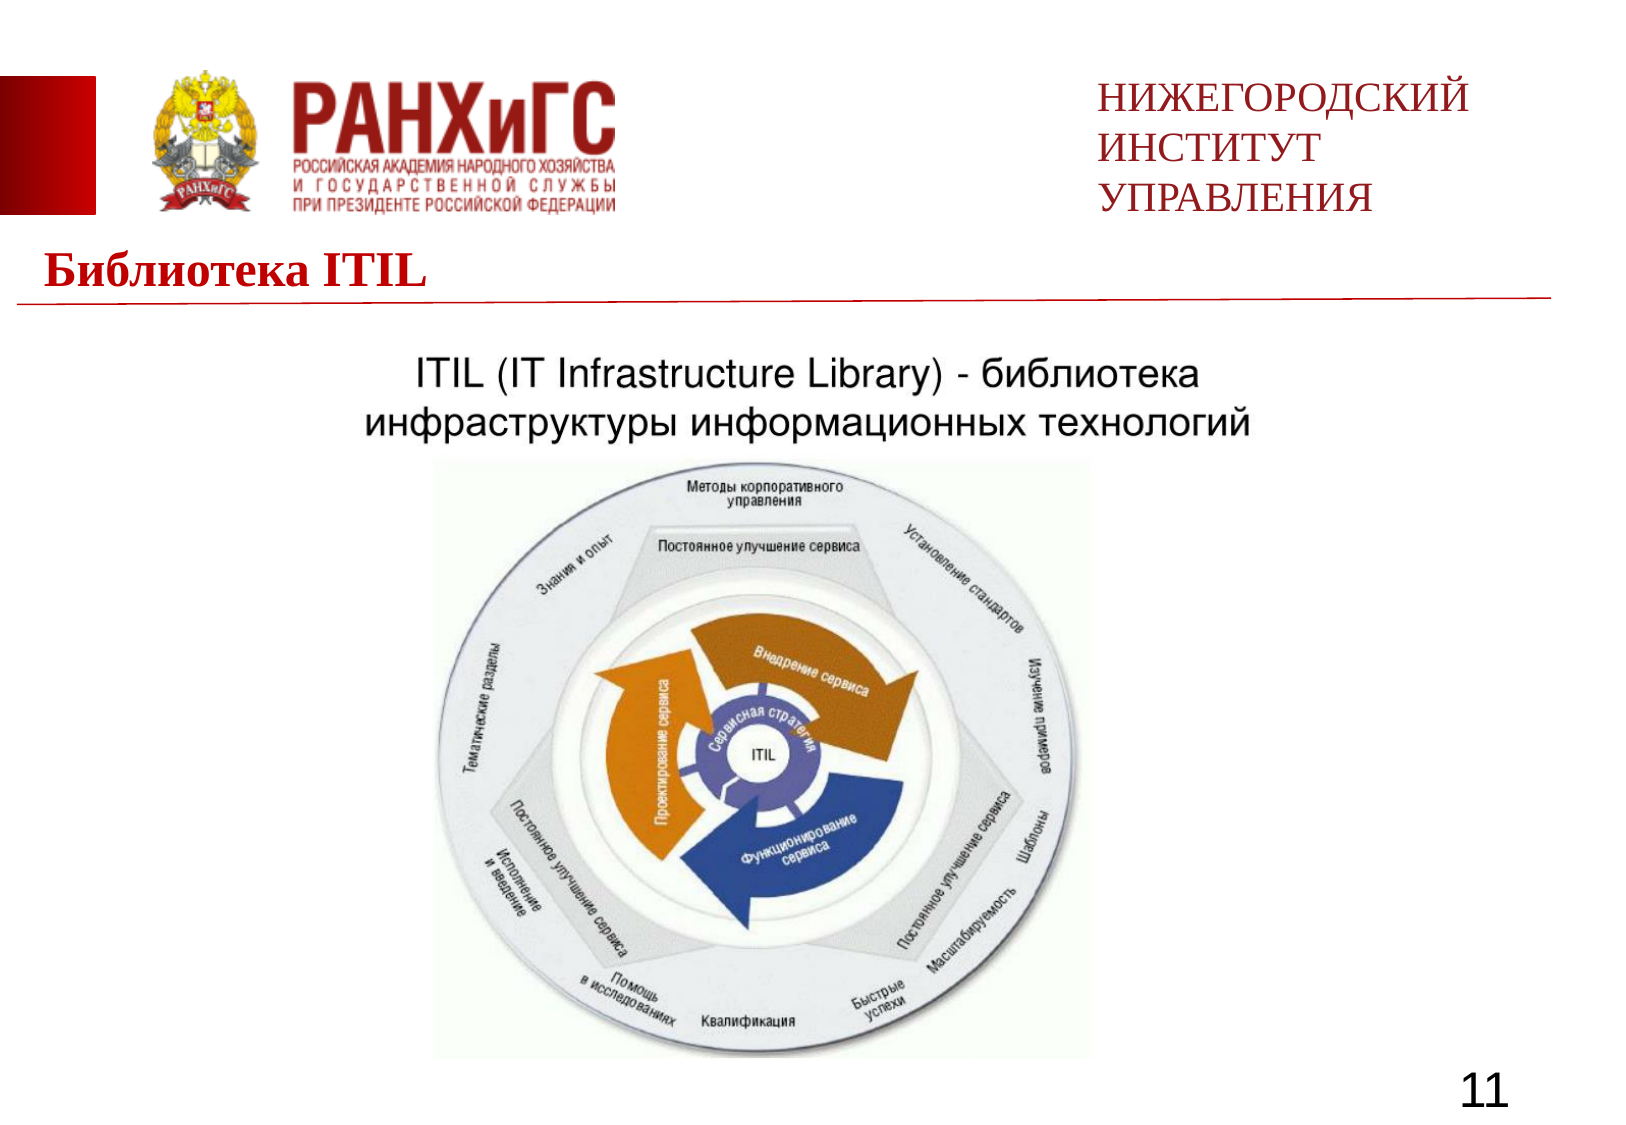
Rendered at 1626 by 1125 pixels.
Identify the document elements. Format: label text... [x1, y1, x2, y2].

text_box НИЖЕГОРОДСКИЙ ИНСТИТУТ УПРАВЛЕНИЯ [1082, 62, 1485, 228]
text_box Библиотека ITIL [28, 228, 443, 305]
text_box [0, 76, 96, 215]
picture [286, 324, 1329, 1107]
picture [152, 70, 615, 215]
text_box <номер> [1456, 1050, 1626, 1125]
